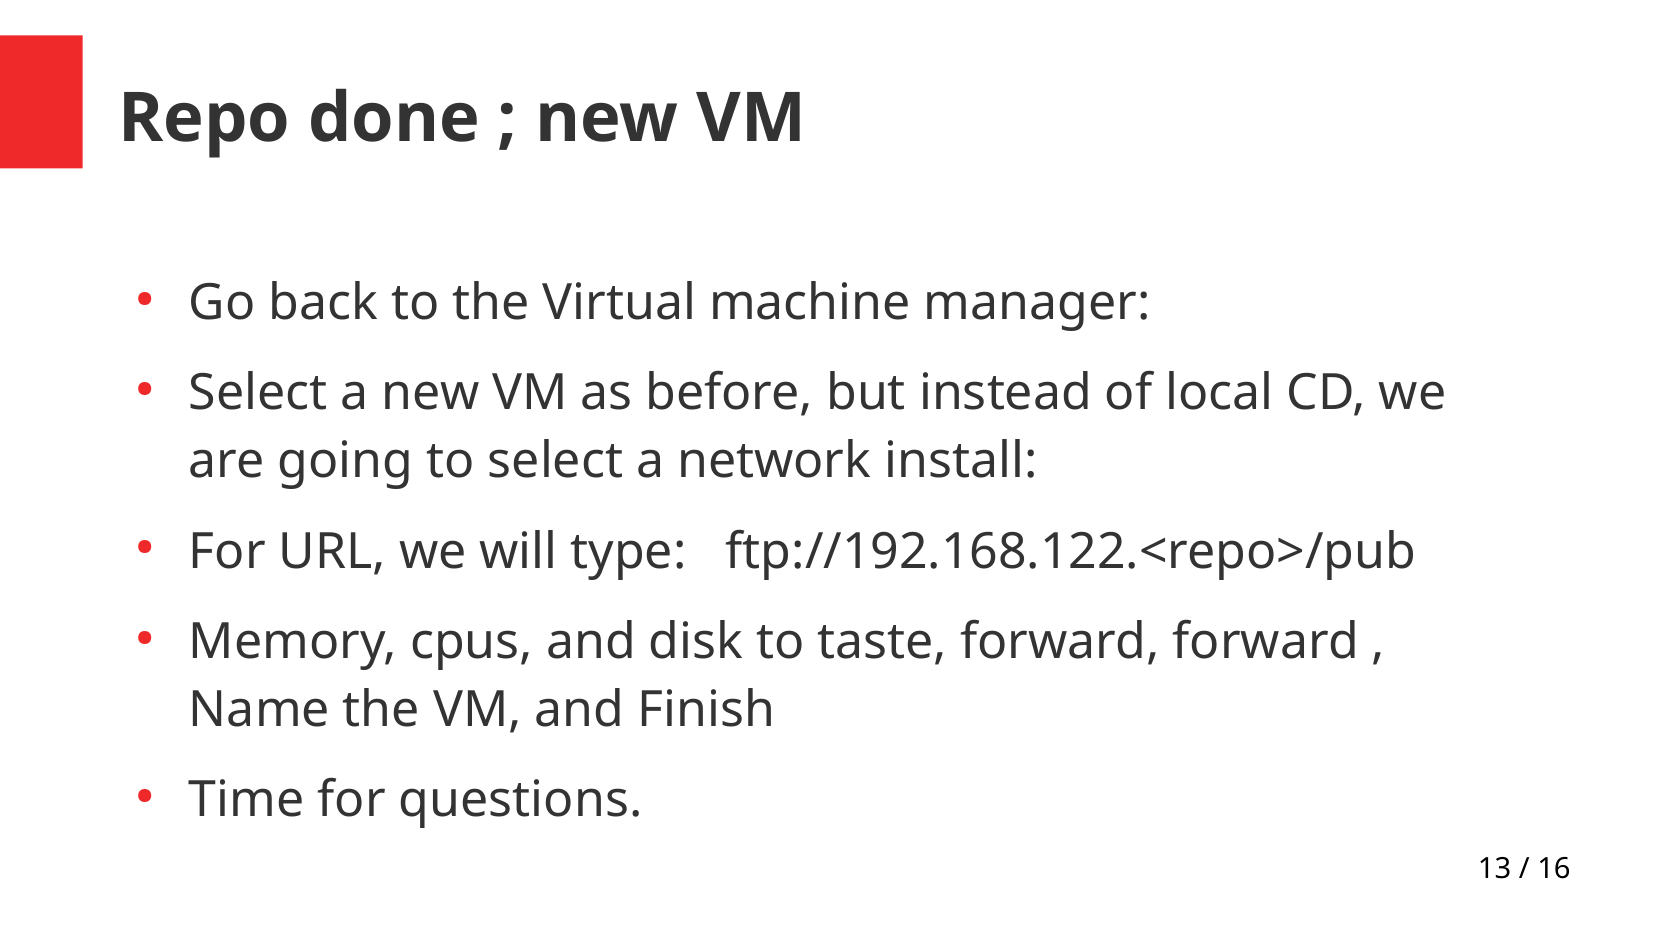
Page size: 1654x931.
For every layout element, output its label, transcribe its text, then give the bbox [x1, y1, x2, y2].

title Repo done ; new VM [118, 37, 1571, 193]
list Go back to the Virtual machine manager: Select a new VM as before, but instead of local CD, we are going to select a network install: For URL, we will type: ftp://192.168.122.<repo>/pub Memory, cpus, and disk to taste, forward, forward , Name the VM, and Finish Time for questions. [118, 265, 1536, 806]
